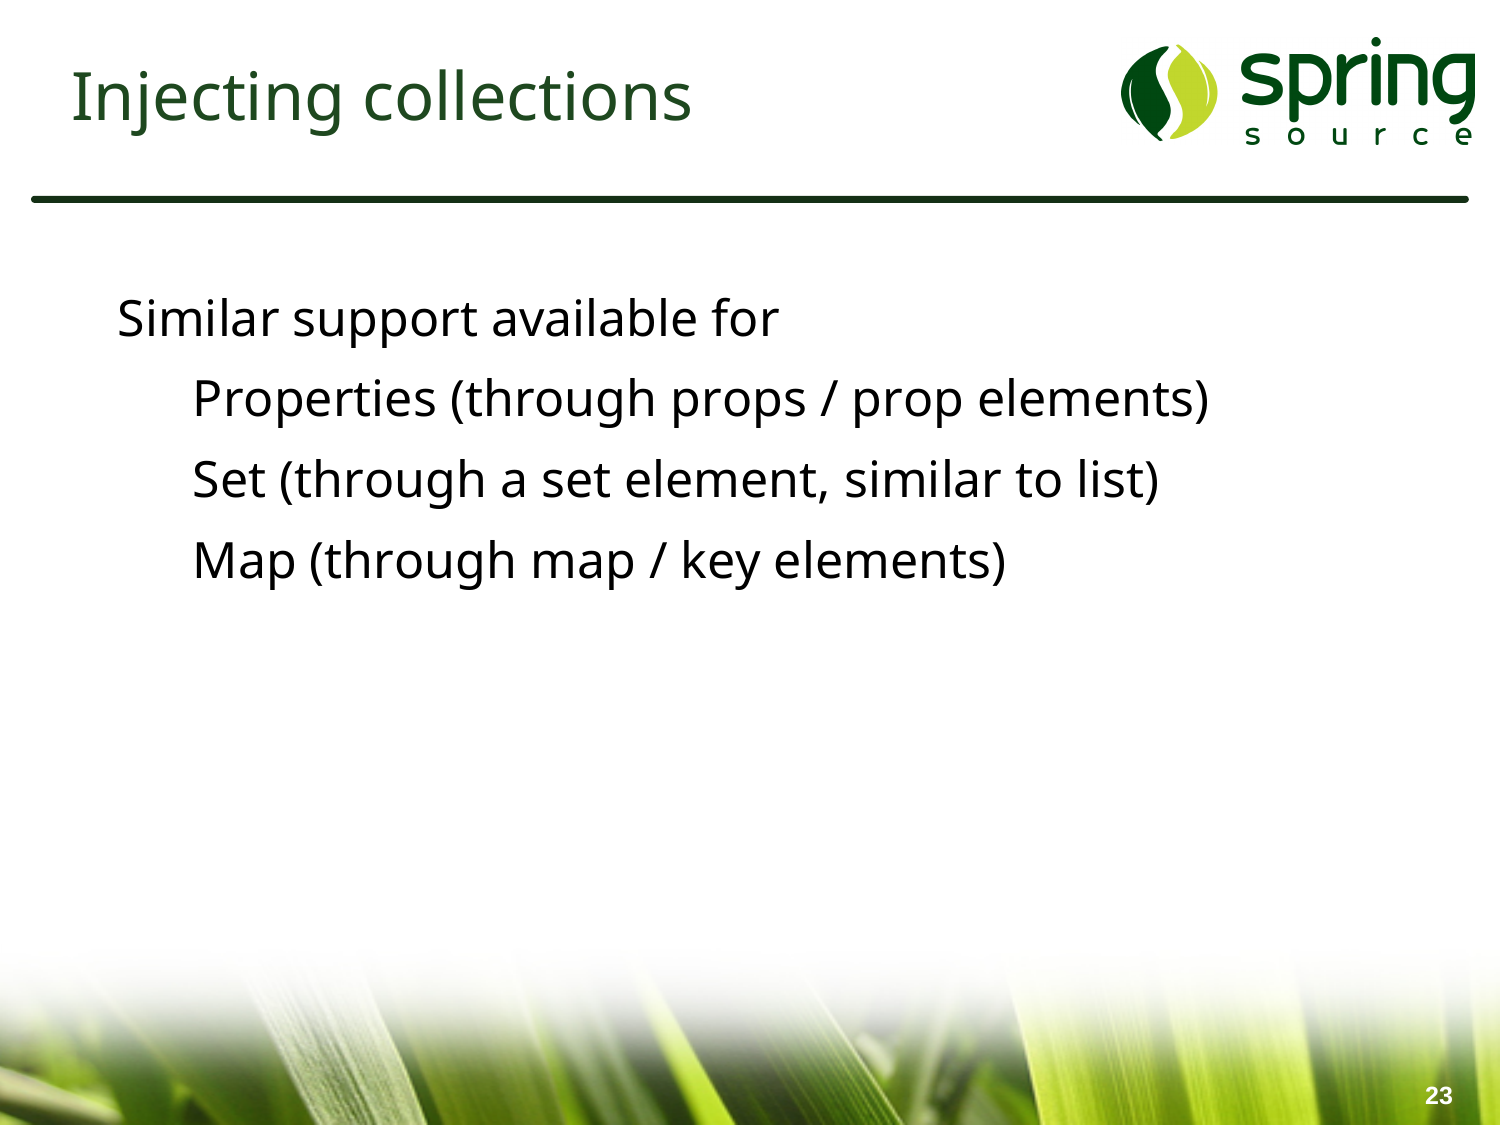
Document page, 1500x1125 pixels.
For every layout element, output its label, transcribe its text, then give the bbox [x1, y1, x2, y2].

picture [0, 944, 1500, 1125]
title Injecting collections [56, 13, 1089, 176]
picture [1121, 37, 1475, 145]
list Similar support available for Properties (through props / prop elements) Set (through a set element, similar to list) Map (through map / key elements) [103, 275, 1394, 938]
